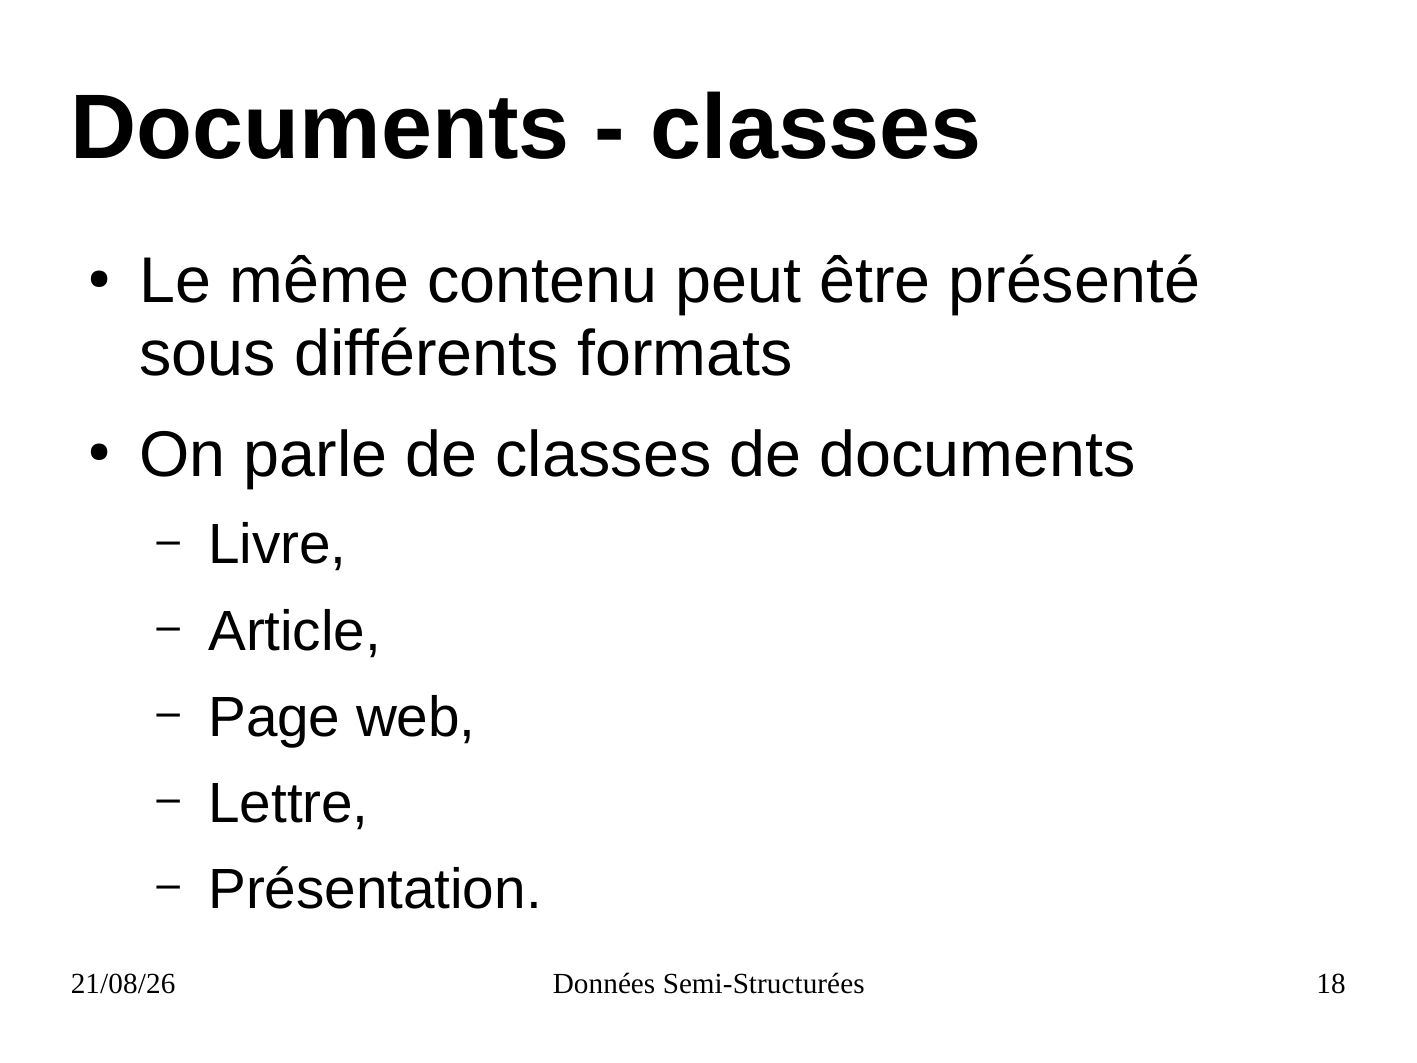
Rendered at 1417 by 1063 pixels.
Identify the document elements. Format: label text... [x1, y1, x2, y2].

title Documents - classes [70, 42, 1346, 212]
list Le même contenu peut être présenté sous différents formats On parle de classes de documents Livre, Article, Page web, Lettre, Présentation. [70, 244, 1346, 925]
